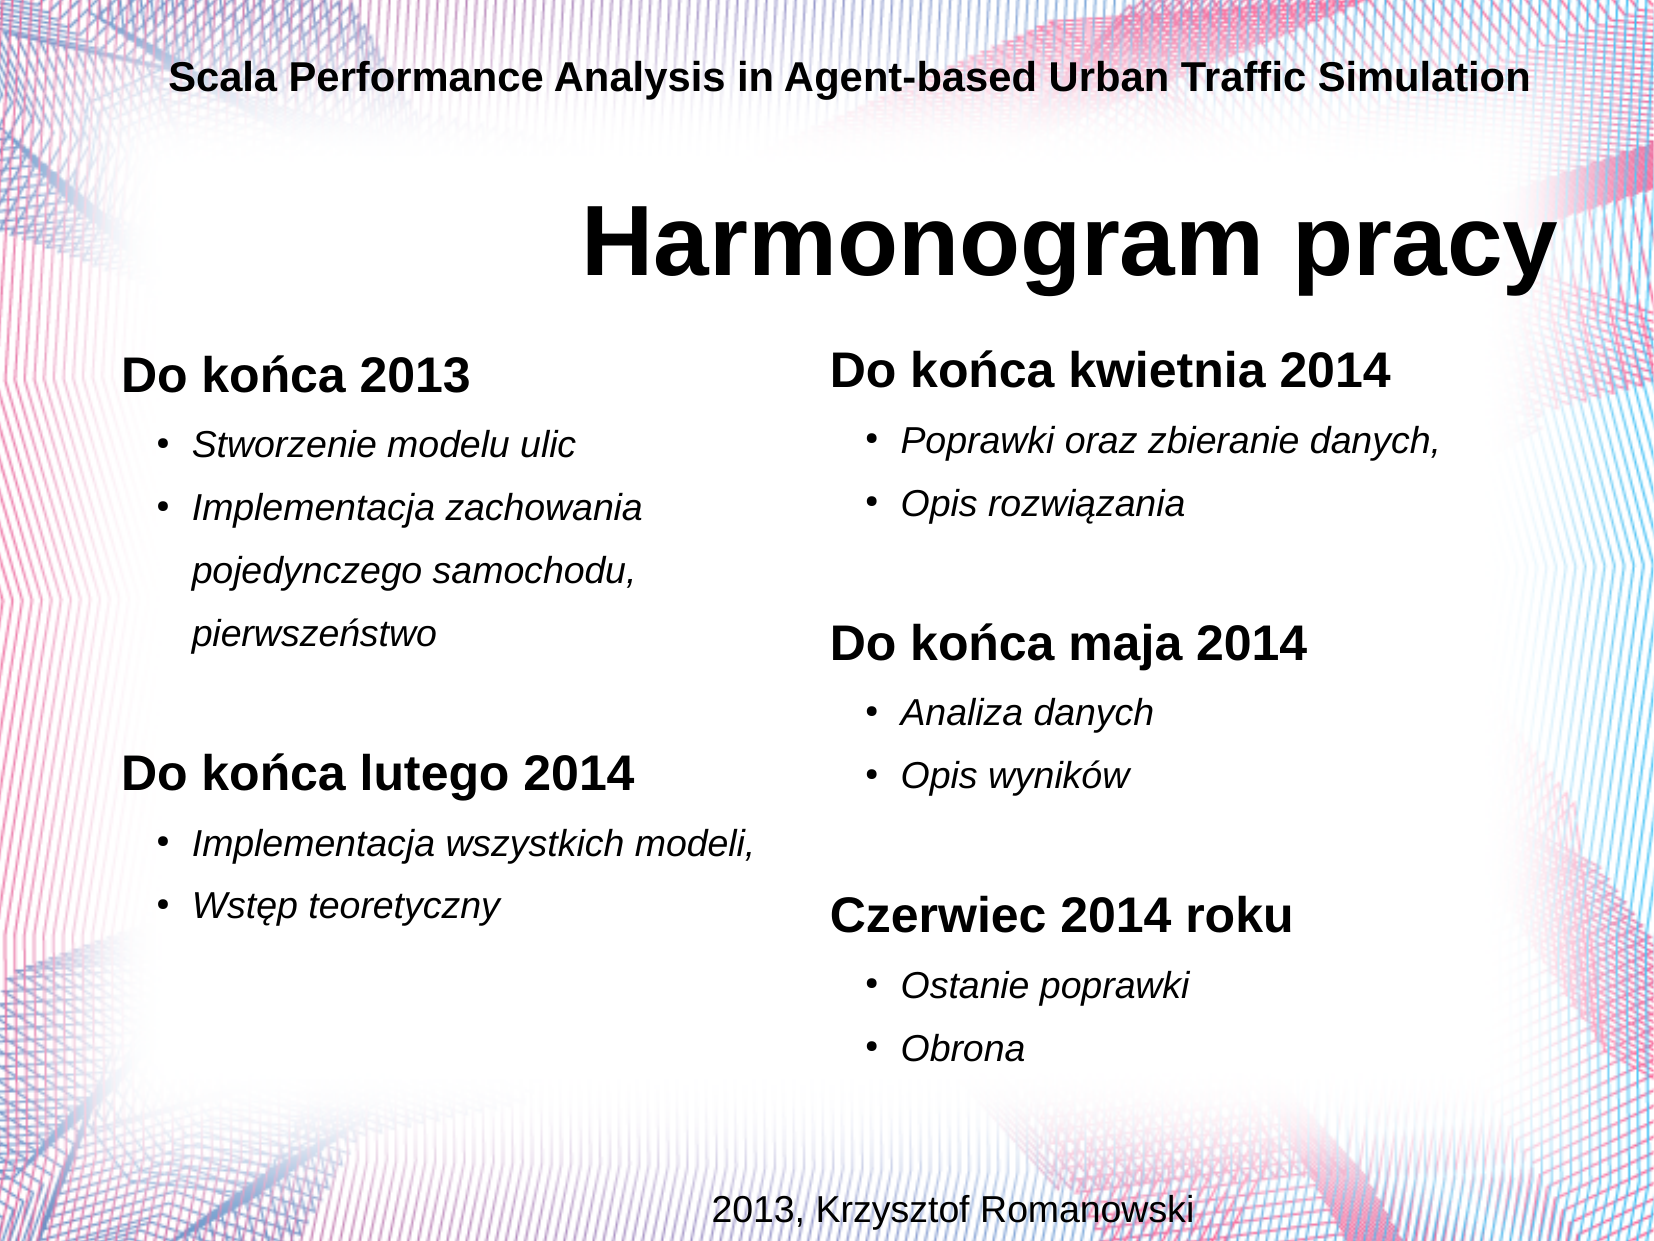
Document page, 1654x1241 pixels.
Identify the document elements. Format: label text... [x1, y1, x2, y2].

text_box Do końca kwietnia 2014 Poprawki oraz zbieranie danych, Opis rozwiązania Do końca maja 2014 Analiza danych Opis wyników Czerwiec 2014 roku Ostanie poprawki Obrona [814, 307, 1524, 1049]
text_box Scala Performance Analysis in Agent-based Urban Traffic Simulation [153, 23, 1560, 155]
picture [0, 0, 1654, 1241]
text_box Do końca 2013 Stworzenie modelu ulic Implementacja zachowania pojedynczego samochodu, pierwszeństwo Do końca lutego 2014 Implementacja wszystkich modeli, Wstęp teoretyczny [106, 311, 792, 1160]
text_box Harmonogram pracy [566, 121, 1583, 249]
text_box 2013, Krzysztof Romanowski [696, 1159, 1276, 1217]
